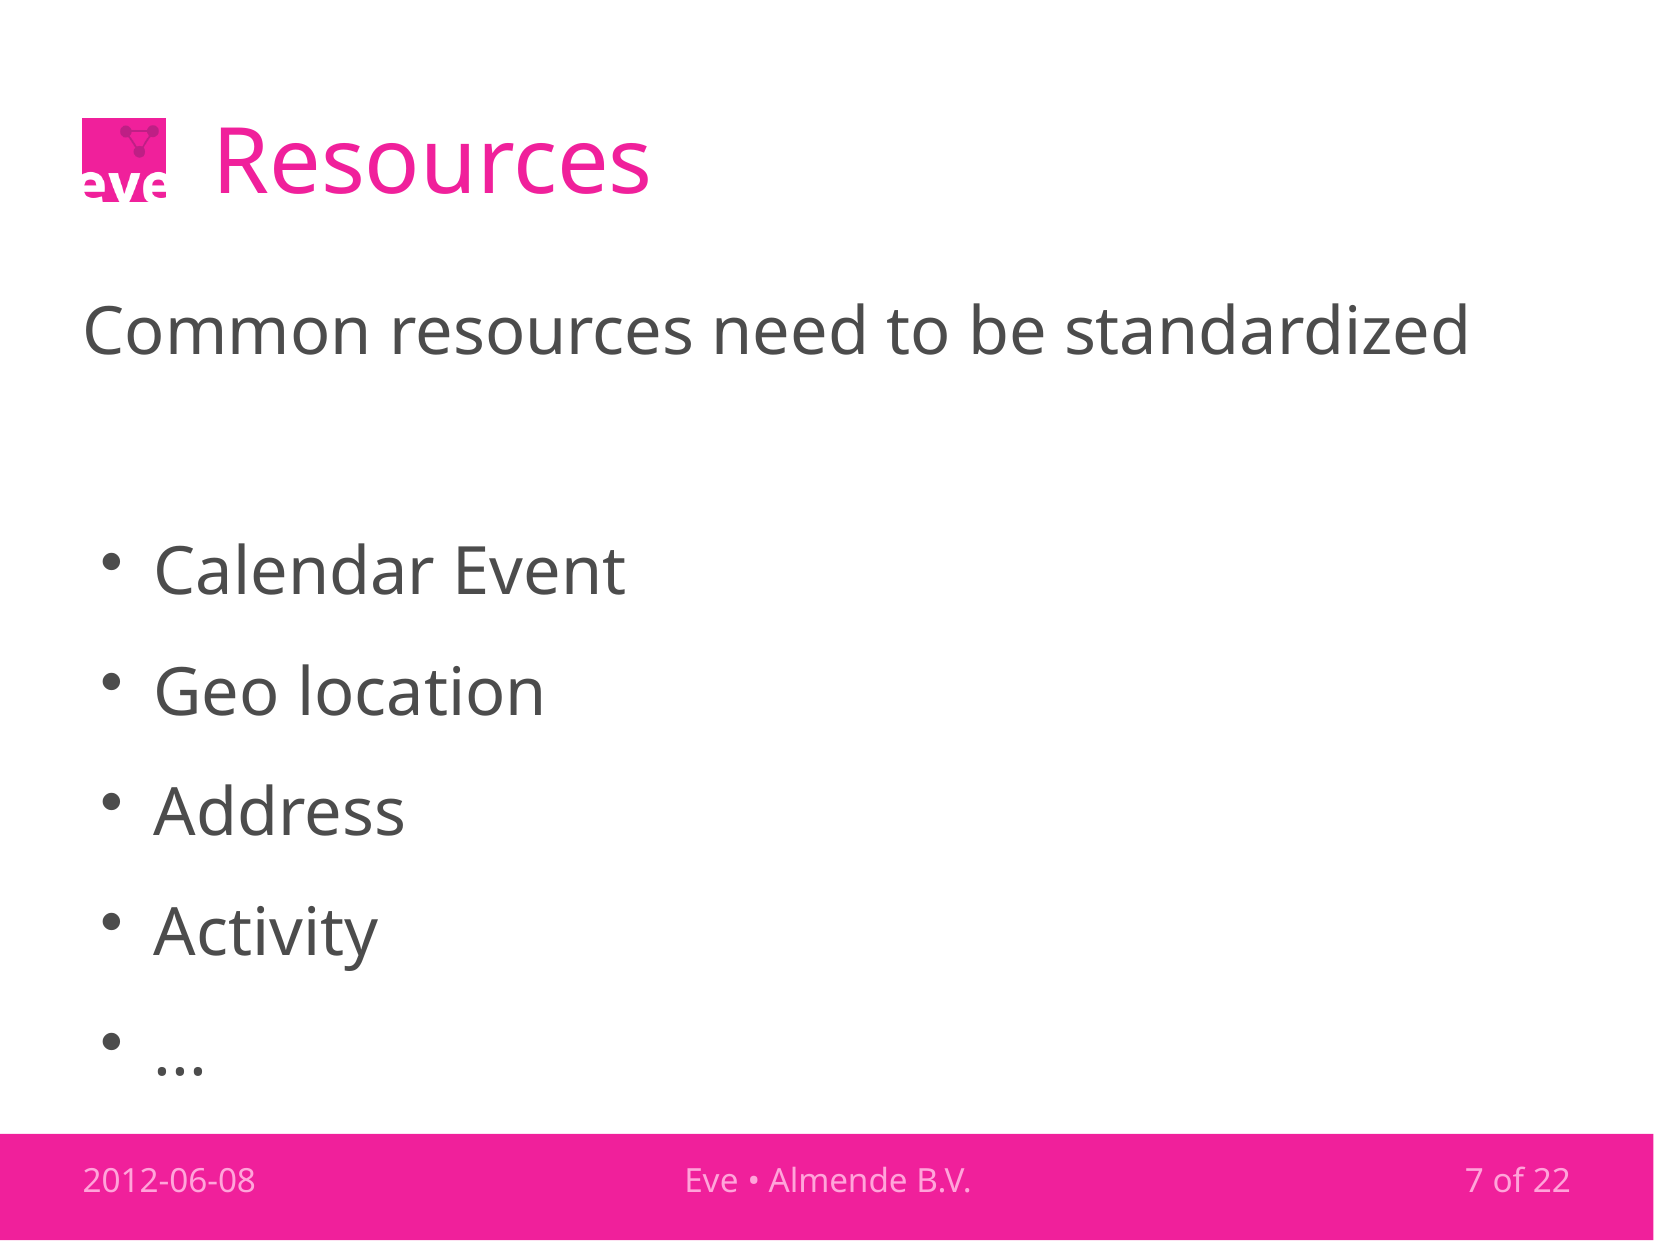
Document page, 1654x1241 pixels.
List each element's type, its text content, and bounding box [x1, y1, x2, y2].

picture [82, 118, 166, 202]
list Common resources need to be standardized Calendar Event Geo location Address Activity ... [82, 283, 1571, 1102]
title Resources [212, 102, 1571, 215]
